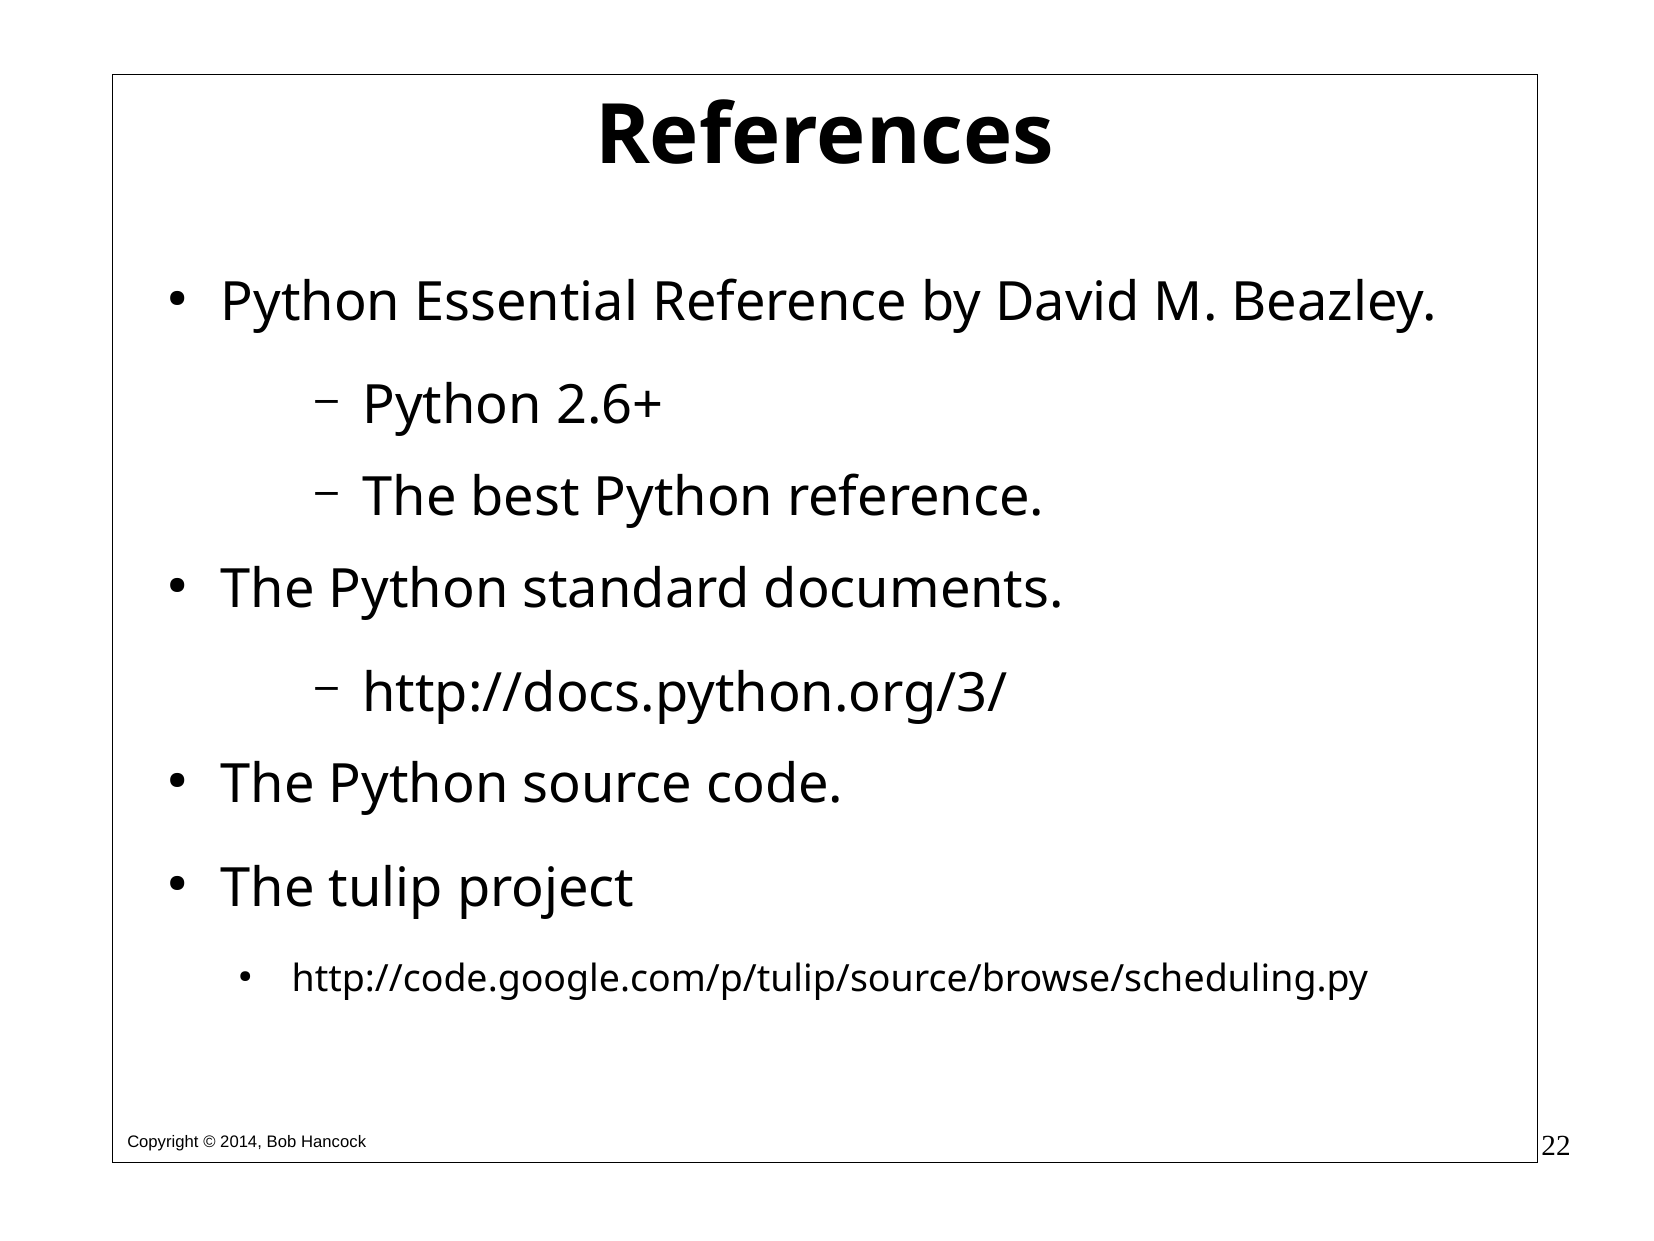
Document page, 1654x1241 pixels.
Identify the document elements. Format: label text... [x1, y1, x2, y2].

text_box Copyright © 2014, Bob Hancock [112, 1125, 381, 1159]
title References [112, 75, 1538, 188]
list Python Essential Reference by David M. Beazley. Python 2.6+ The best Python reference. The Python standard documents. http://docs.python.org/3/ The Python source code. The tulip project http://code.google.com/p/tulip/source/browse/scheduling.py [150, 262, 1501, 1126]
